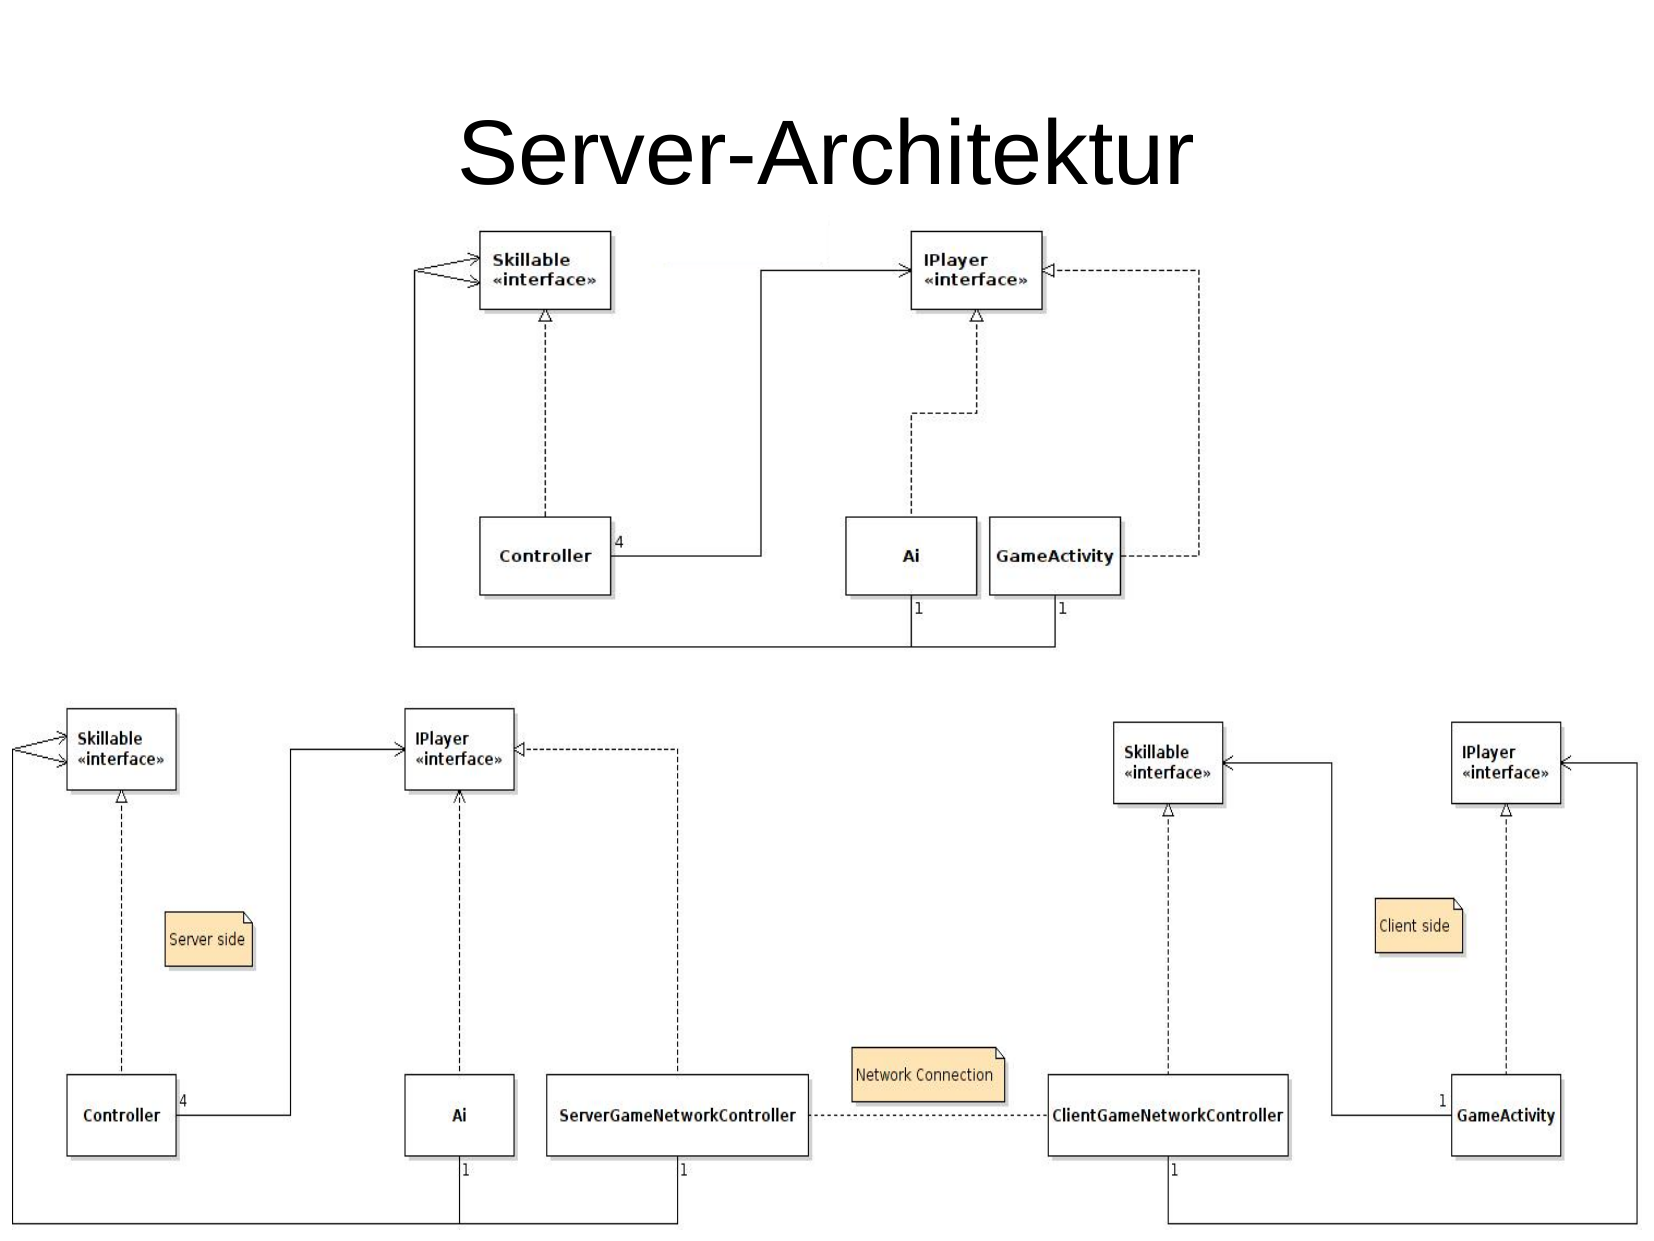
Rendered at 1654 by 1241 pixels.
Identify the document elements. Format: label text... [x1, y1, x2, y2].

picture [12, 696, 1642, 1230]
title Server-Architektur [82, 49, 1571, 257]
picture [401, 205, 1252, 662]
